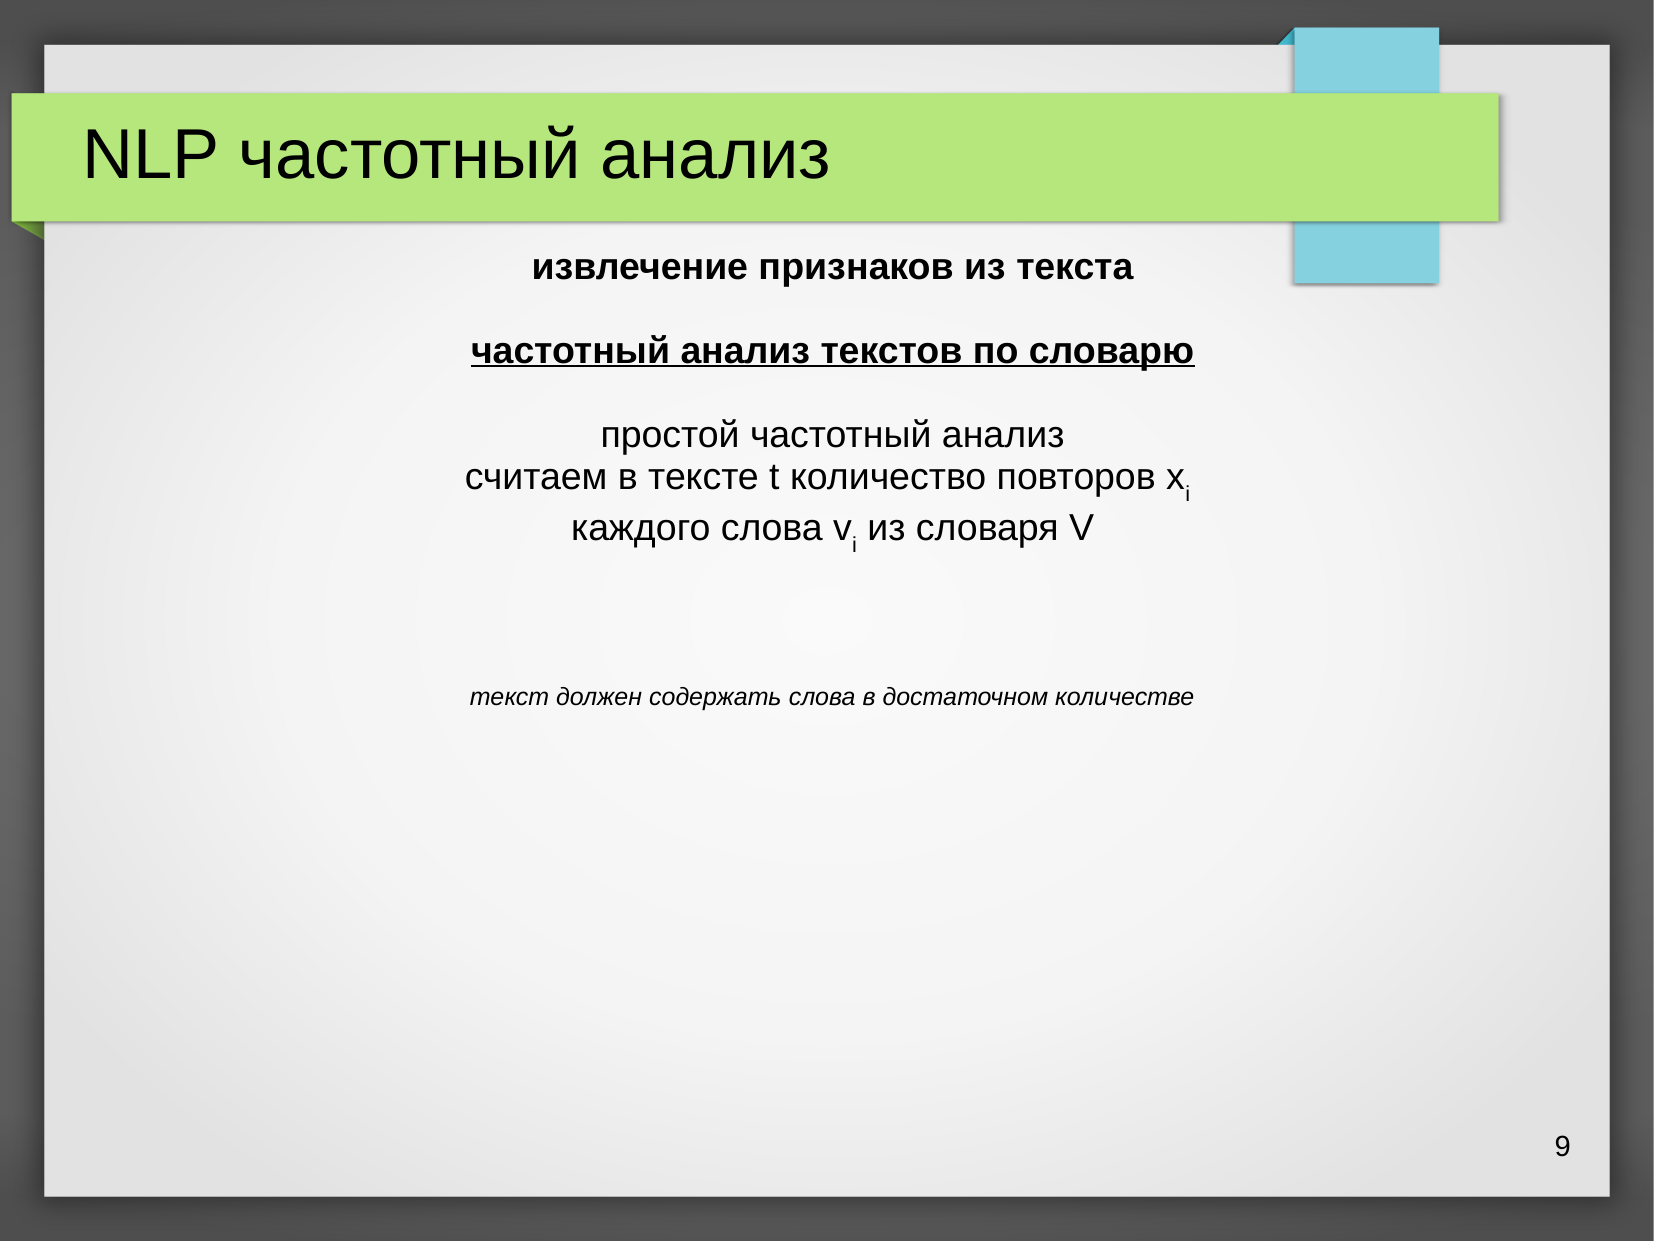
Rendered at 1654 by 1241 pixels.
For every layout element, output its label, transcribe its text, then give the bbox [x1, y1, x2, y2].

text_box извлечение признаков из текста частотный анализ текстов по словарю простой частотный анализ считаем в тексте t количество повторов xi каждого слова vi из словаря V текст должен содержать слова в достаточном количестве [188, 245, 1477, 808]
picture [0, 0, 1654, 1241]
title NLP частотный анализ [82, 113, 1406, 194]
